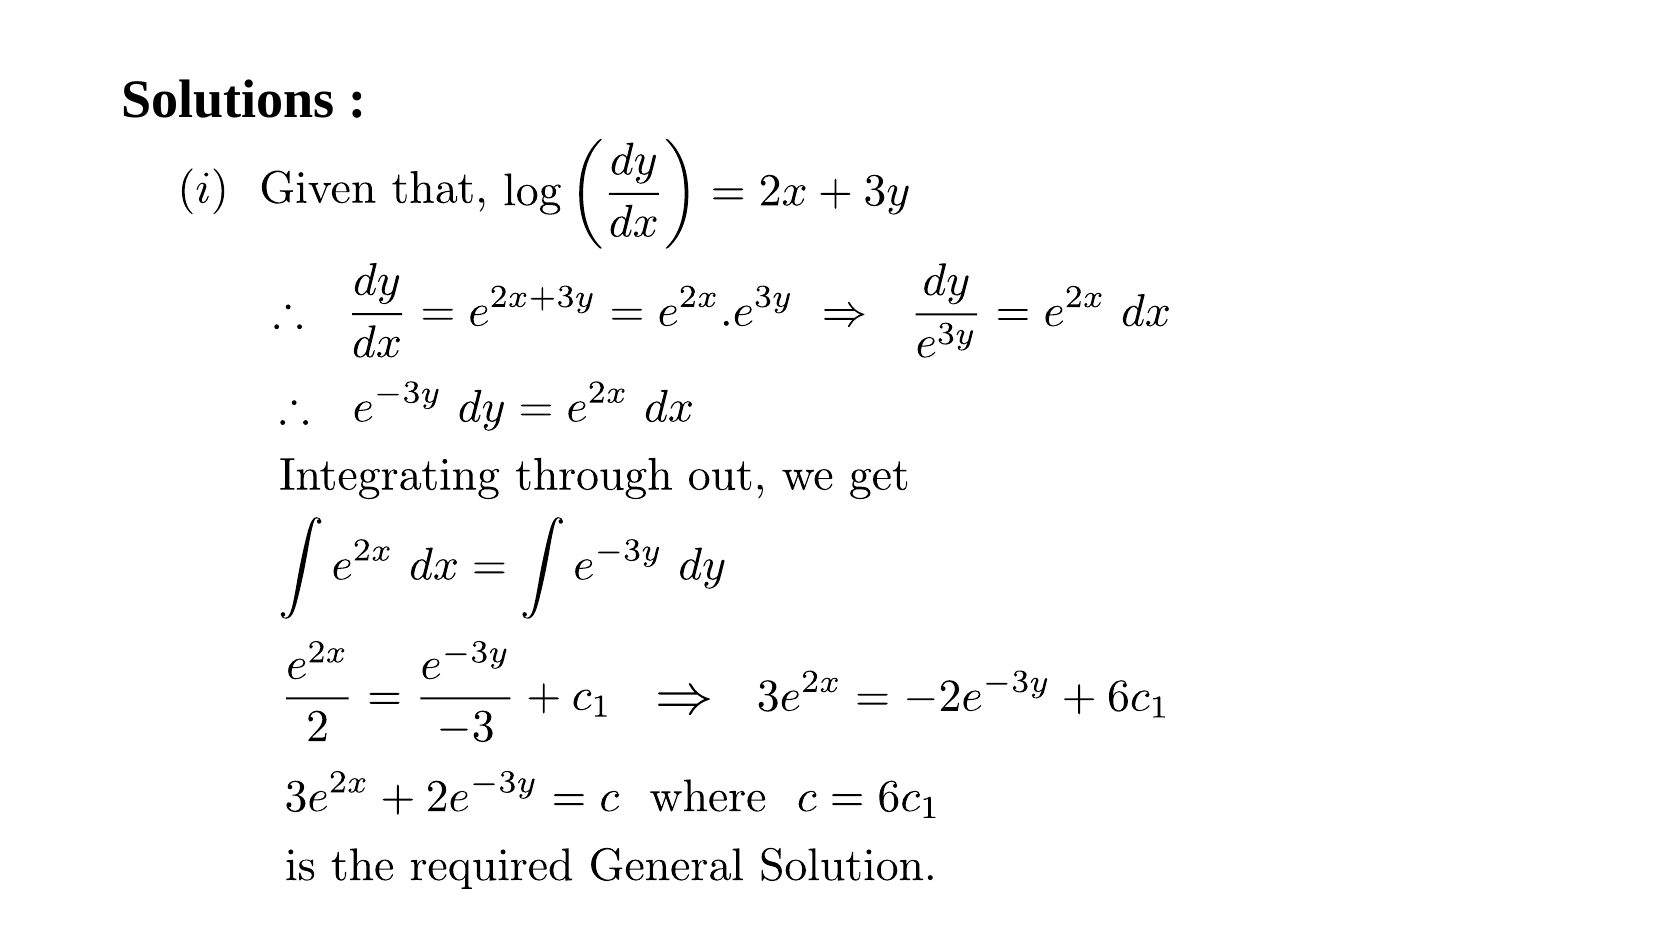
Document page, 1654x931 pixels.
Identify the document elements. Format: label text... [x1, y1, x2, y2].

text_box [280, 381, 693, 431]
title Solutions : [47, 37, 1607, 886]
text_box [823, 263, 1169, 358]
text_box [280, 517, 725, 619]
text_box [274, 263, 791, 358]
text_box [286, 847, 933, 889]
text_box [280, 457, 908, 500]
text_box [286, 770, 936, 818]
text_box [179, 168, 485, 215]
text_box [504, 138, 909, 249]
text_box [758, 670, 1165, 718]
text_box [286, 640, 607, 743]
text_box [657, 683, 710, 716]
